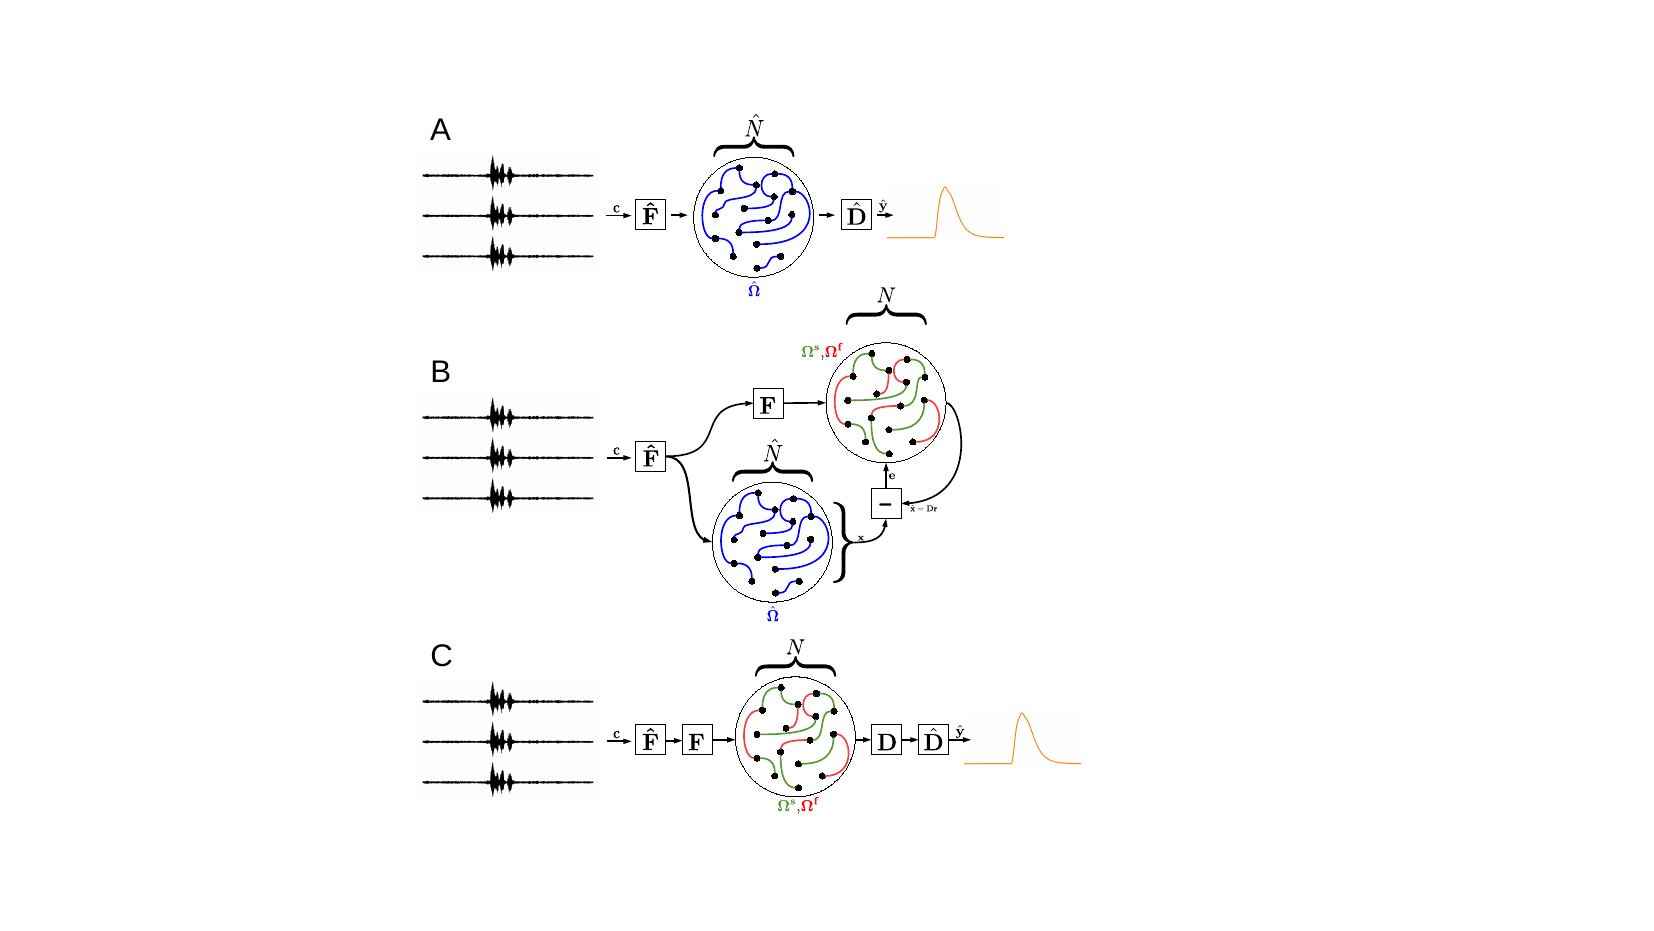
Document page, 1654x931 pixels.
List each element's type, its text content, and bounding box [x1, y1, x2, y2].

text_box [826, 342, 947, 463]
text_box [955, 725, 965, 739]
text_box [769, 168, 796, 176]
text_box [635, 724, 666, 755]
text_box [767, 610, 779, 622]
text_box [744, 120, 764, 137]
text_box [613, 447, 620, 455]
text_box [753, 388, 784, 419]
text_box [879, 203, 888, 213]
text_box [732, 461, 814, 483]
text_box [845, 304, 927, 326]
text_box B [415, 347, 468, 397]
text_box [871, 488, 902, 519]
text_box [763, 445, 783, 462]
picture [416, 152, 599, 273]
text_box [613, 730, 620, 739]
text_box [713, 136, 795, 158]
picture [416, 394, 599, 515]
text_box [857, 535, 864, 541]
text_box [786, 639, 805, 655]
text_box [613, 205, 620, 213]
text_box [871, 724, 902, 755]
text_box [748, 285, 760, 297]
text_box [635, 441, 666, 472]
text_box [755, 655, 837, 677]
text_box [841, 199, 872, 230]
picture [964, 708, 1081, 769]
text_box [682, 724, 713, 755]
text_box [801, 800, 813, 811]
text_box [814, 796, 819, 805]
picture [887, 182, 1004, 243]
text_box [735, 676, 856, 797]
text_box [877, 287, 896, 303]
text_box [801, 345, 820, 357]
text_box [777, 799, 796, 811]
text_box [888, 473, 895, 480]
text_box [926, 505, 938, 512]
picture [416, 678, 599, 799]
text_box [838, 342, 843, 351]
text_box [910, 505, 916, 512]
text_box [825, 346, 837, 357]
text_box [712, 482, 833, 603]
text_box [693, 157, 814, 278]
text_box C [415, 630, 468, 681]
text_box [833, 501, 853, 584]
text_box [635, 199, 666, 230]
text_box A [415, 105, 468, 155]
text_box [918, 724, 949, 755]
